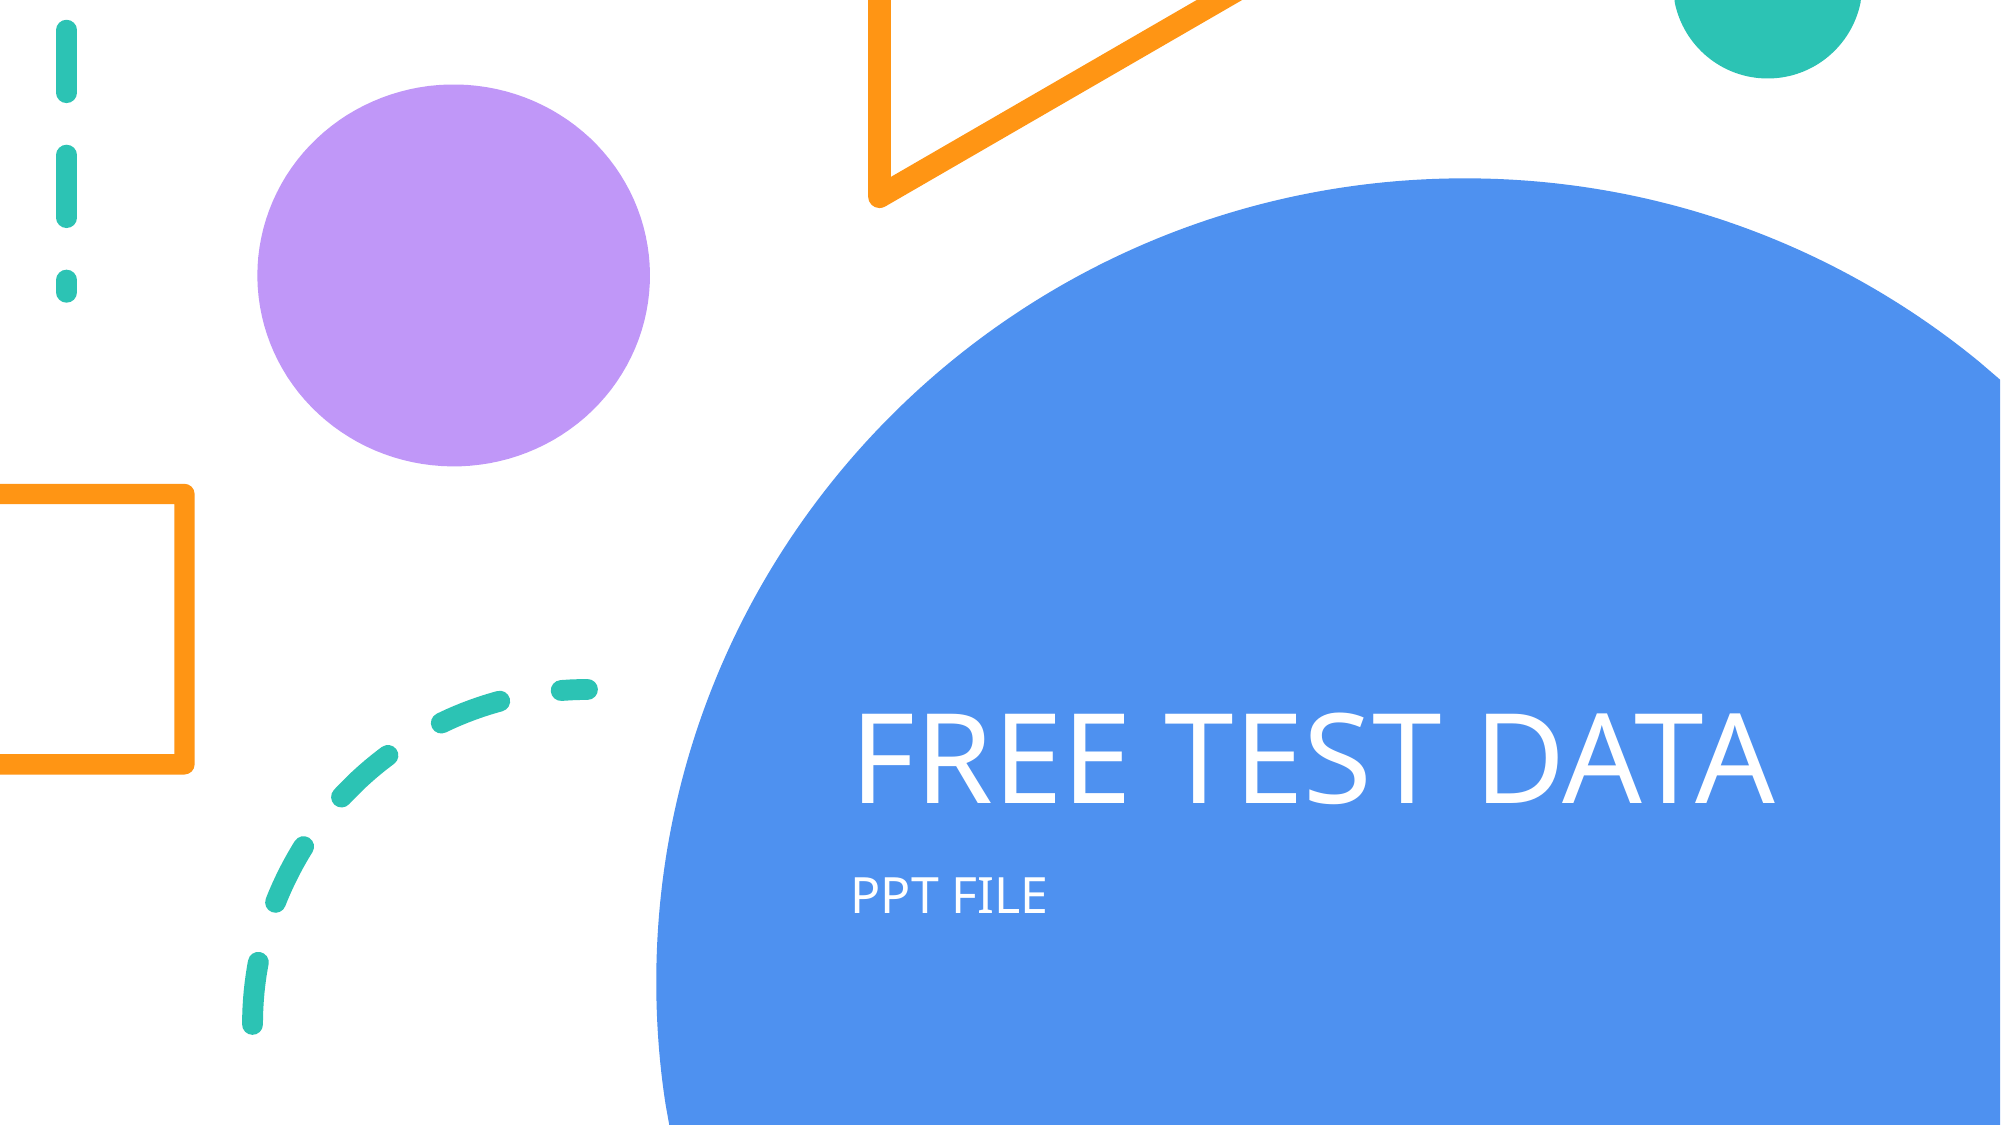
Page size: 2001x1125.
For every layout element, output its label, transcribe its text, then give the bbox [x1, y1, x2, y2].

subtitle PPT FILE [835, 856, 1917, 1021]
title FREE TEST DATA [835, 450, 1917, 842]
